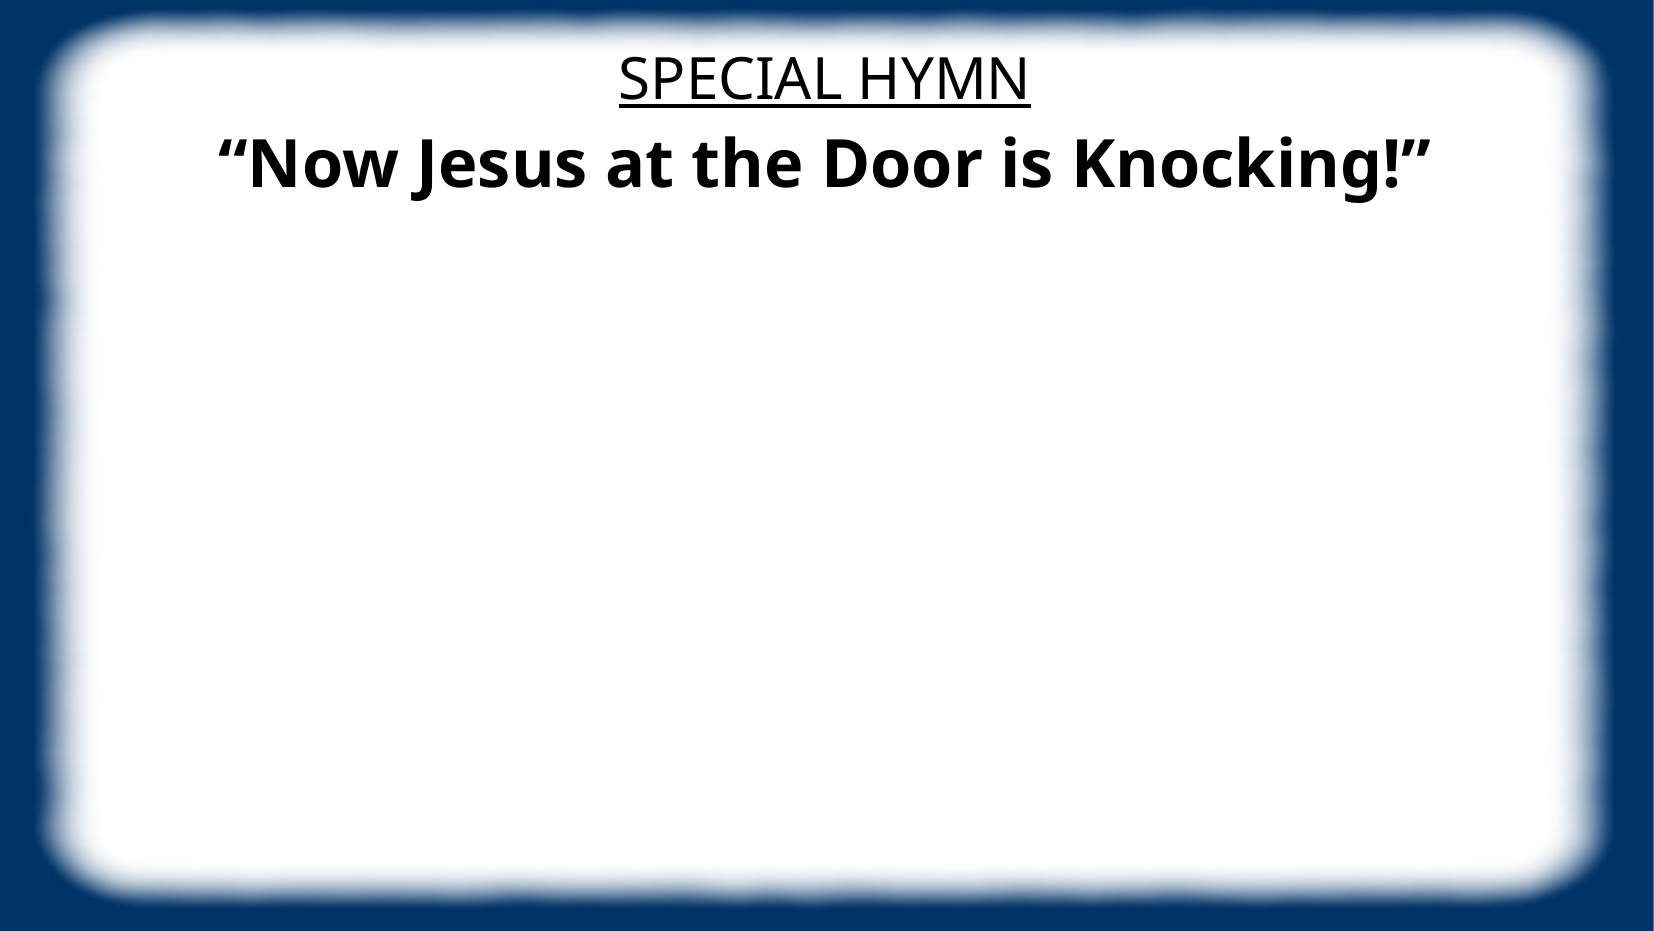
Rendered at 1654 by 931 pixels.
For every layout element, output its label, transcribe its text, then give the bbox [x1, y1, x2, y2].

text_box SPECIAL HYMN “Now Jesus at the Door is Knocking!” [105, 30, 1546, 211]
picture [0, 0, 1654, 931]
